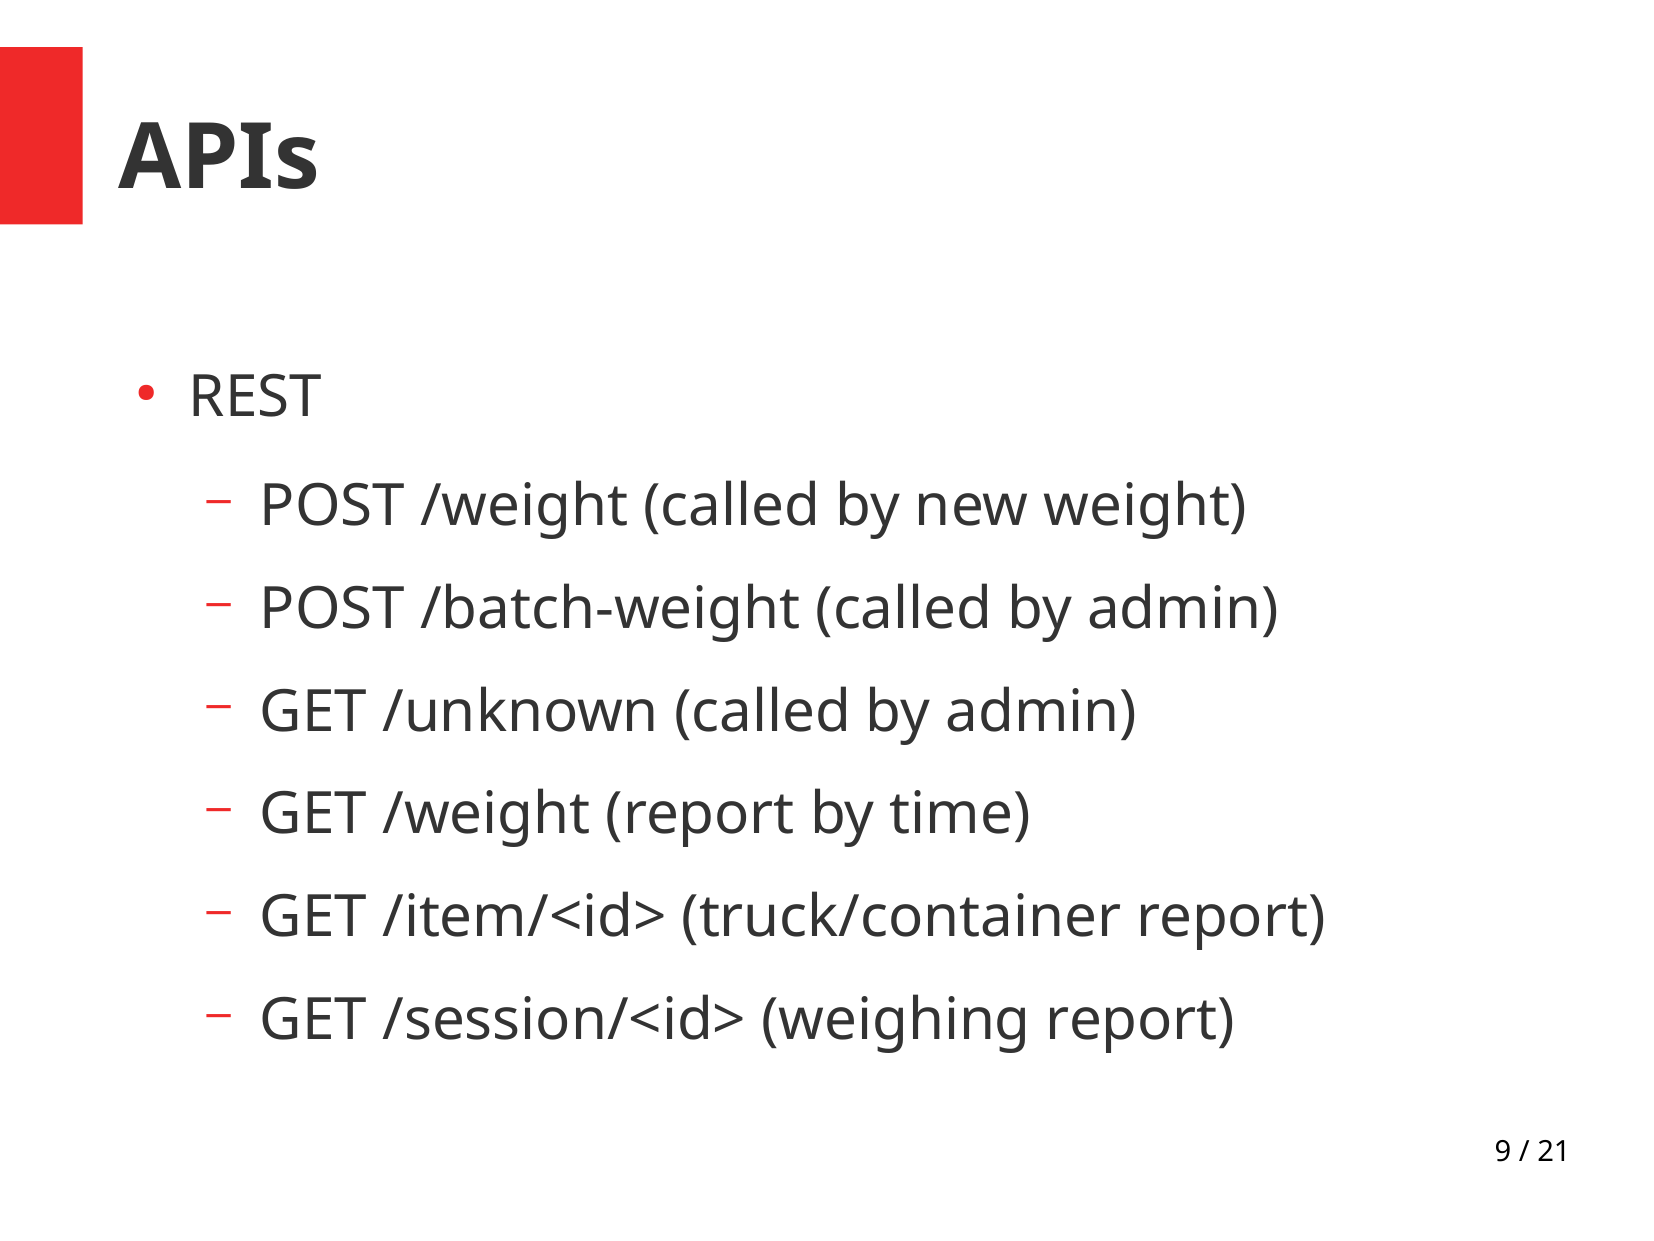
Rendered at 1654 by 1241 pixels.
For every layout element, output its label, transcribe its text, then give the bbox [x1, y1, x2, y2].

title APIs [118, 49, 1571, 257]
list REST POST /weight (called by new weight) POST /batch-weight (called by admin) GET /unknown (called by admin) GET /weight (report by time) GET /item/<id> (truck/container report) GET /session/<id> (weighing report) [118, 354, 1536, 1074]
